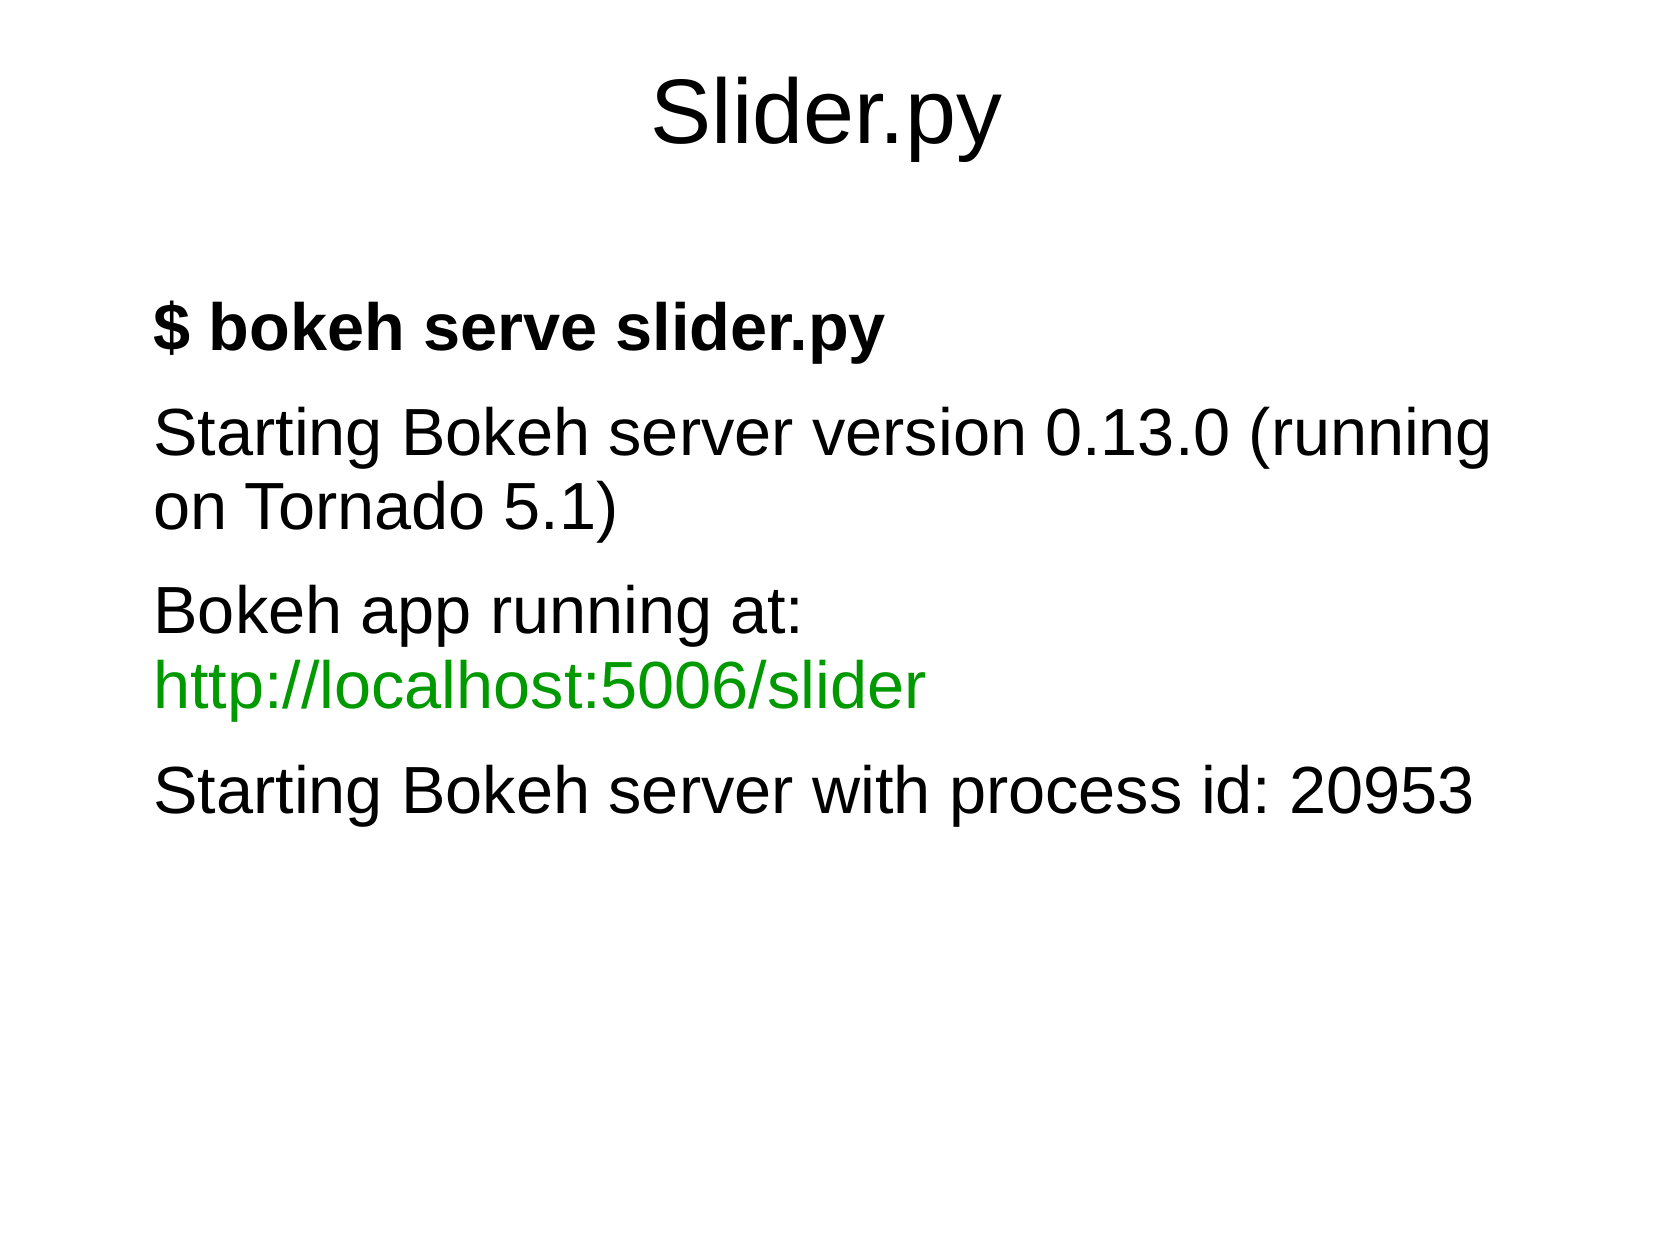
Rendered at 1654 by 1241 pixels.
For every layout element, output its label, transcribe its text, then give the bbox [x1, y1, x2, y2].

list $ bokeh serve slider.py Starting Bokeh server version 0.13.0 (running on Tornado 5.1) Bokeh app running at: http://localhost:5006/slider Starting Bokeh server with process id: 20953 [82, 290, 1571, 1010]
title Slider.py [82, 8, 1571, 216]
